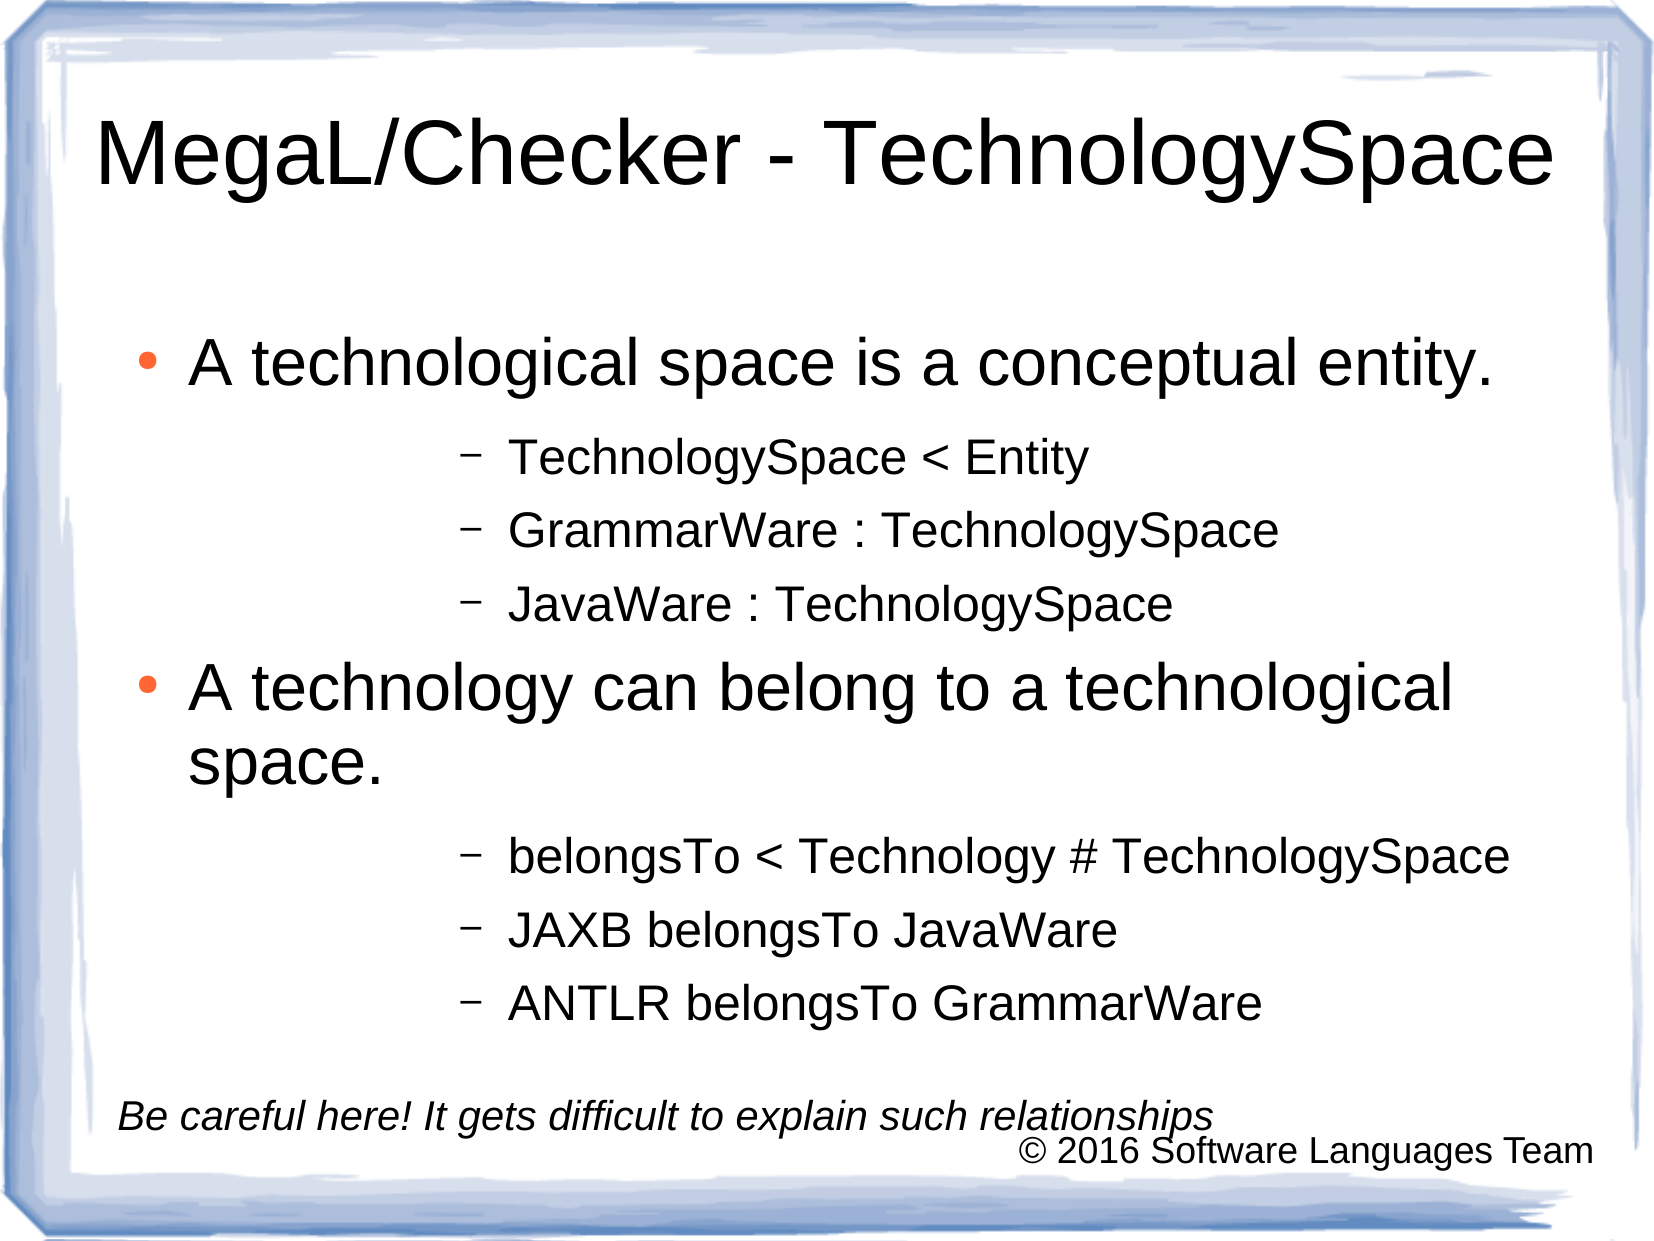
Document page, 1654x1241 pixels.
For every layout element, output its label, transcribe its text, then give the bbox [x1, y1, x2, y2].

text_box © 2016 Software Languages Team [1003, 1122, 1625, 1182]
title MegaL/Checker - TechnologySpace [82, 49, 1571, 257]
picture [0, 0, 1654, 1241]
text_box Be careful here! It gets difficult to explain such relationships [46, 1092, 1506, 1241]
list A technological space is a conceptual entity. TechnologySpace < Entity GrammarWare : TechnologySpace JavaWare : TechnologySpace A technology can belong to a technological space. belongsTo < Technology # TechnologySpace JAXB belongsTo JavaWare ANTLR belongsTo GrammarWare [118, 324, 1571, 1032]
